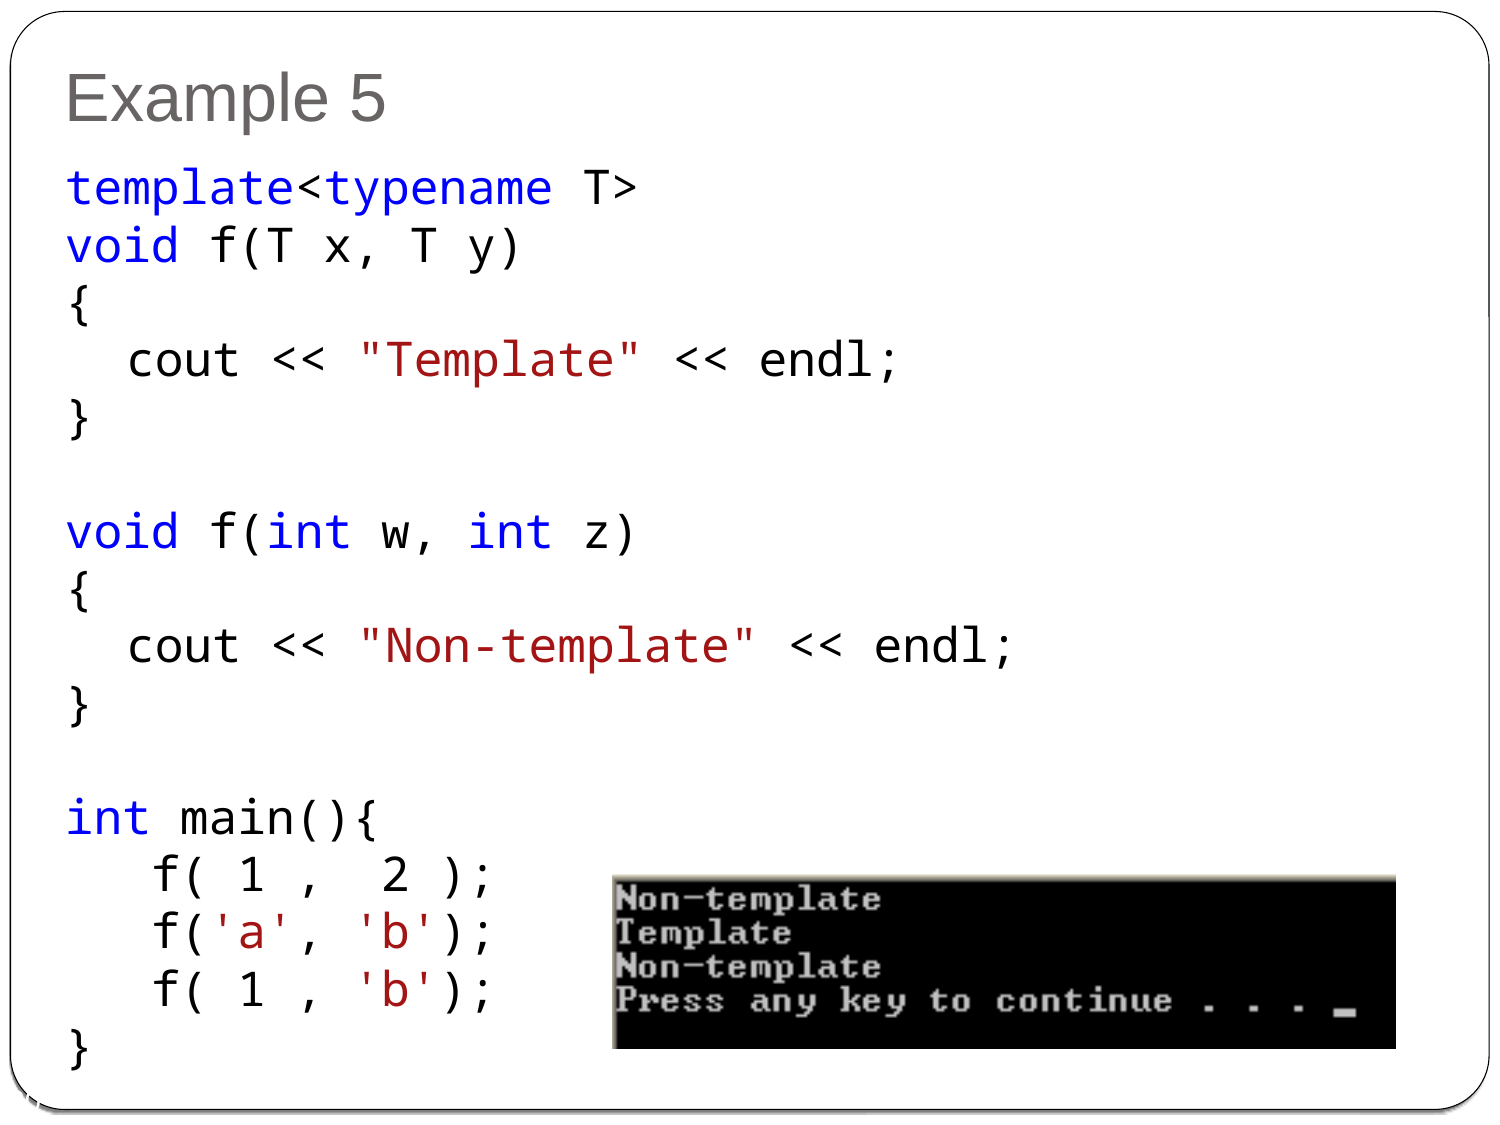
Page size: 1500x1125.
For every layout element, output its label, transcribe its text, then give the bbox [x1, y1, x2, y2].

title Example 5 [50, 45, 1450, 149]
picture [612, 874, 1396, 1049]
slide_number <number> [0, 1074, 50, 1125]
list template<typename T> void f(T x, T y) { cout << "Template" << endl; } void f(int w, int z) { cout << "Non-template" << endl; } int main(){ f( 1 , 2 ); f('a', 'b'); f( 1 , 'b'); } [50, 149, 1450, 1088]
